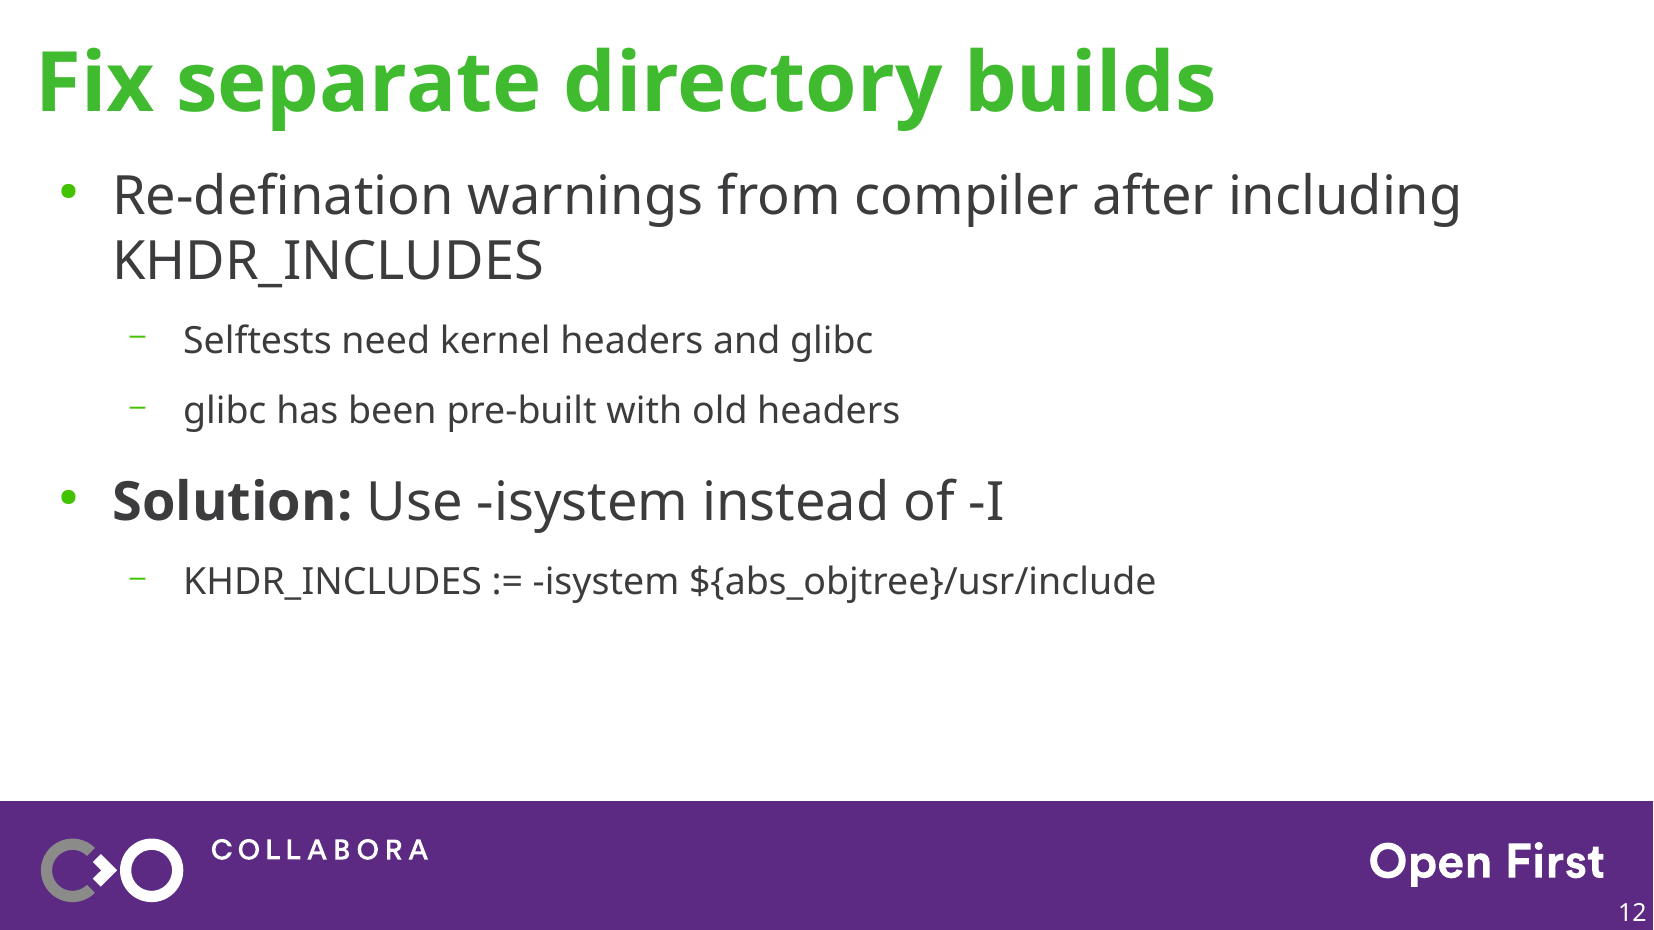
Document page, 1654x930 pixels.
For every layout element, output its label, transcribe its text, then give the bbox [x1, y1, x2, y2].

list Re-defination warnings from compiler after including KHDR_INCLUDES Selftests need kernel headers and glibc glibc has been pre-built with old headers Solution: Use -isystem instead of -I KHDR_INCLUDES := -isystem ${abs_objtree}/usr/include [41, 160, 1613, 804]
title Fix separate directory builds [35, 28, 1608, 192]
